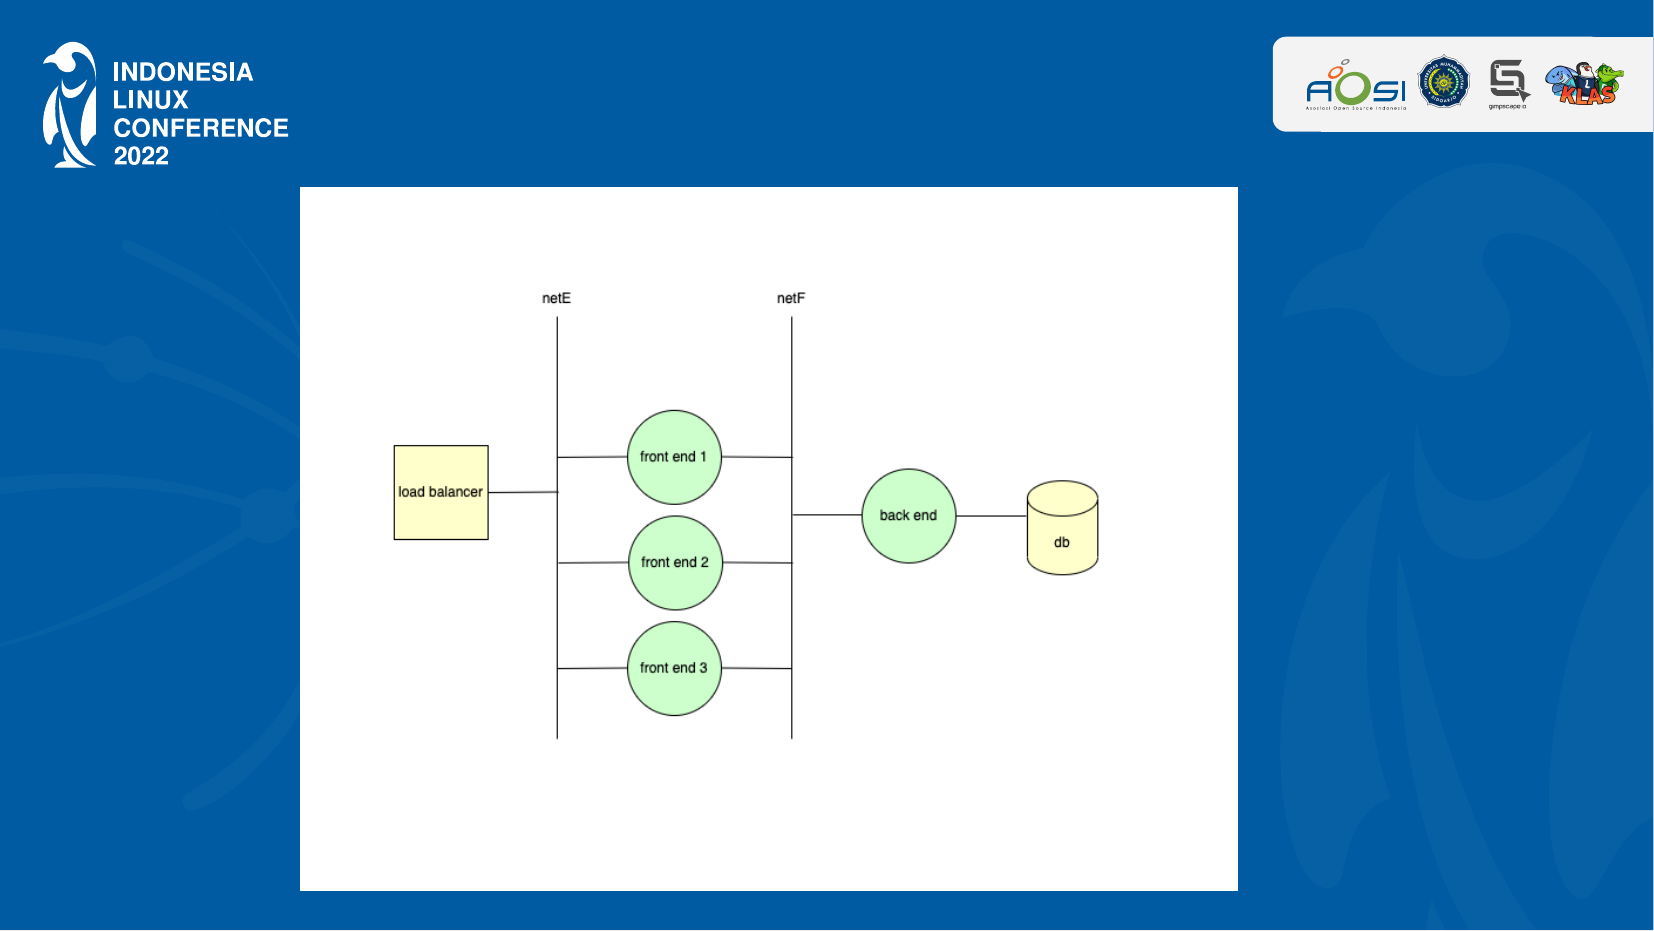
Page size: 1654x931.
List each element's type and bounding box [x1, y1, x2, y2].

picture [1545, 62, 1624, 105]
picture [1417, 54, 1471, 108]
picture [300, 187, 1238, 891]
